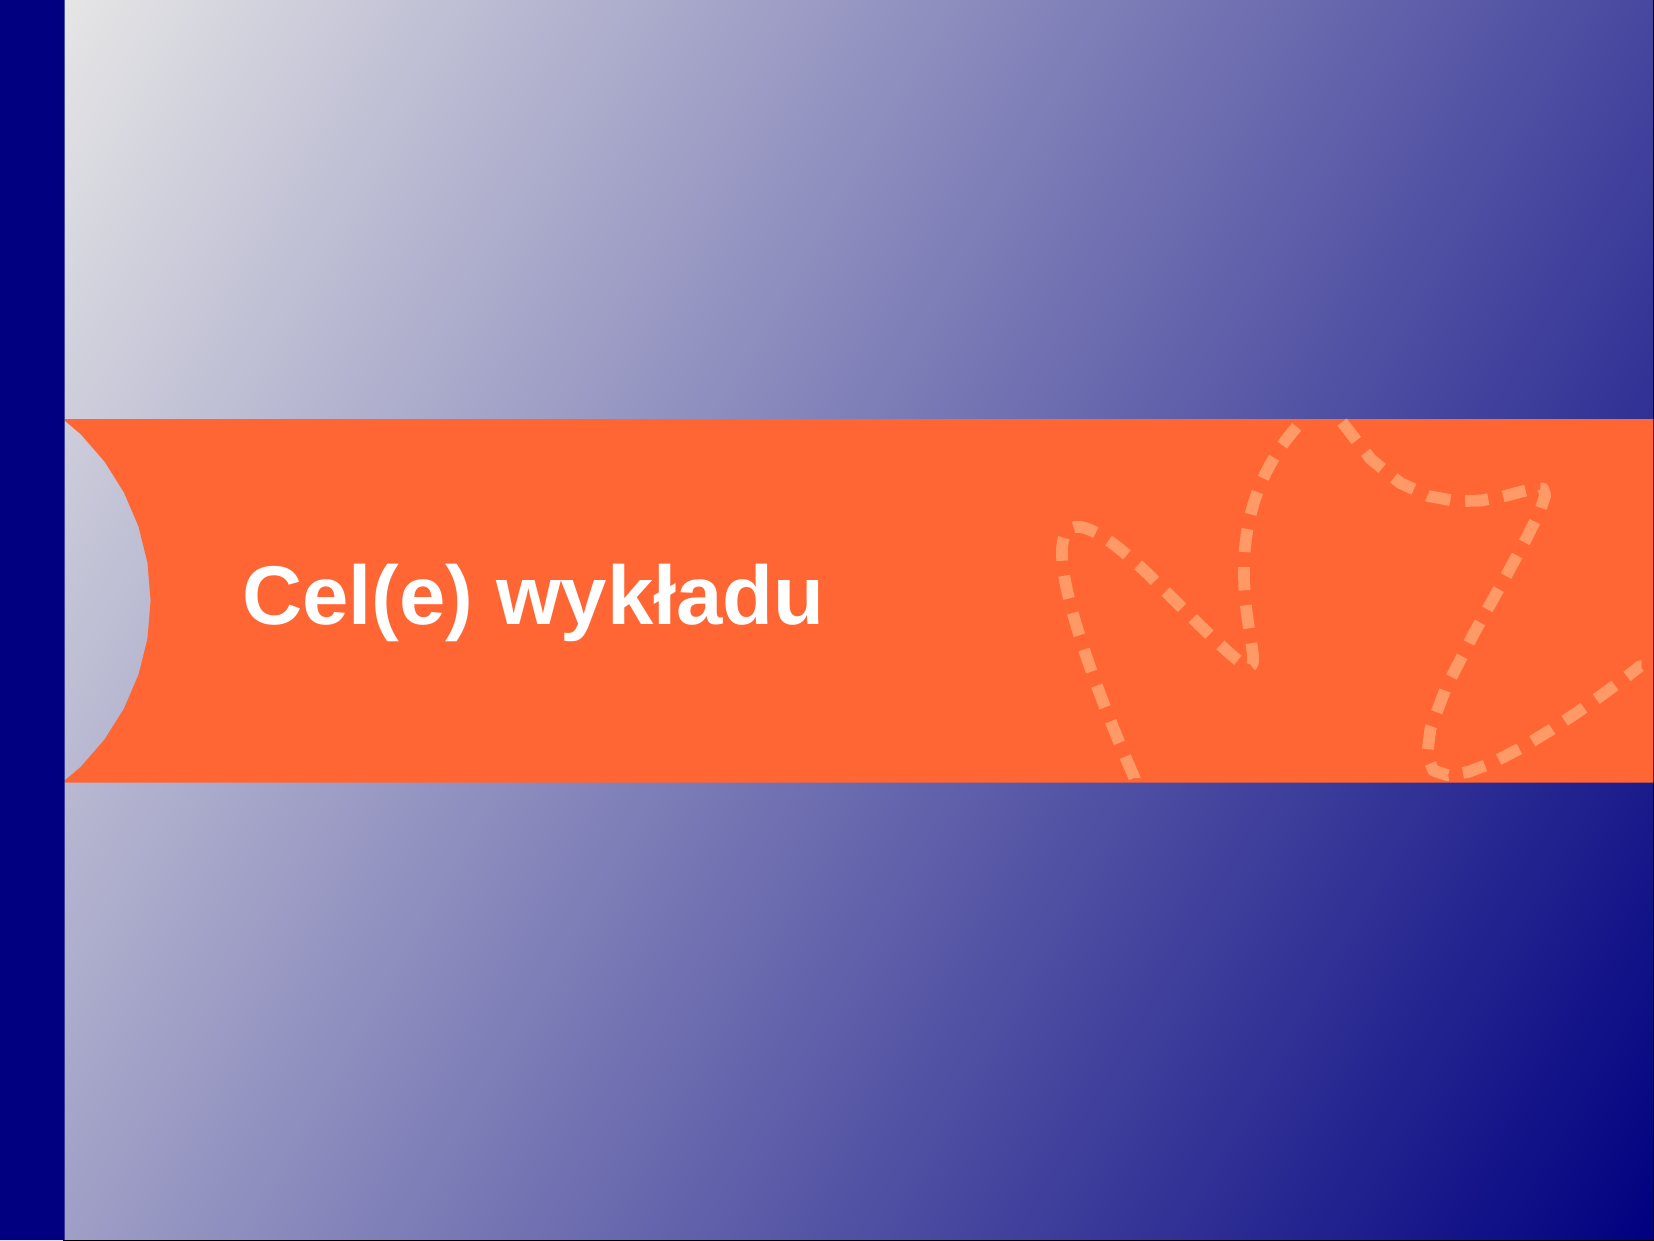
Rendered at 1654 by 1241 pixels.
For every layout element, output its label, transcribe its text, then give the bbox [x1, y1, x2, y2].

title Cel(e) wykładu [242, 474, 1111, 727]
